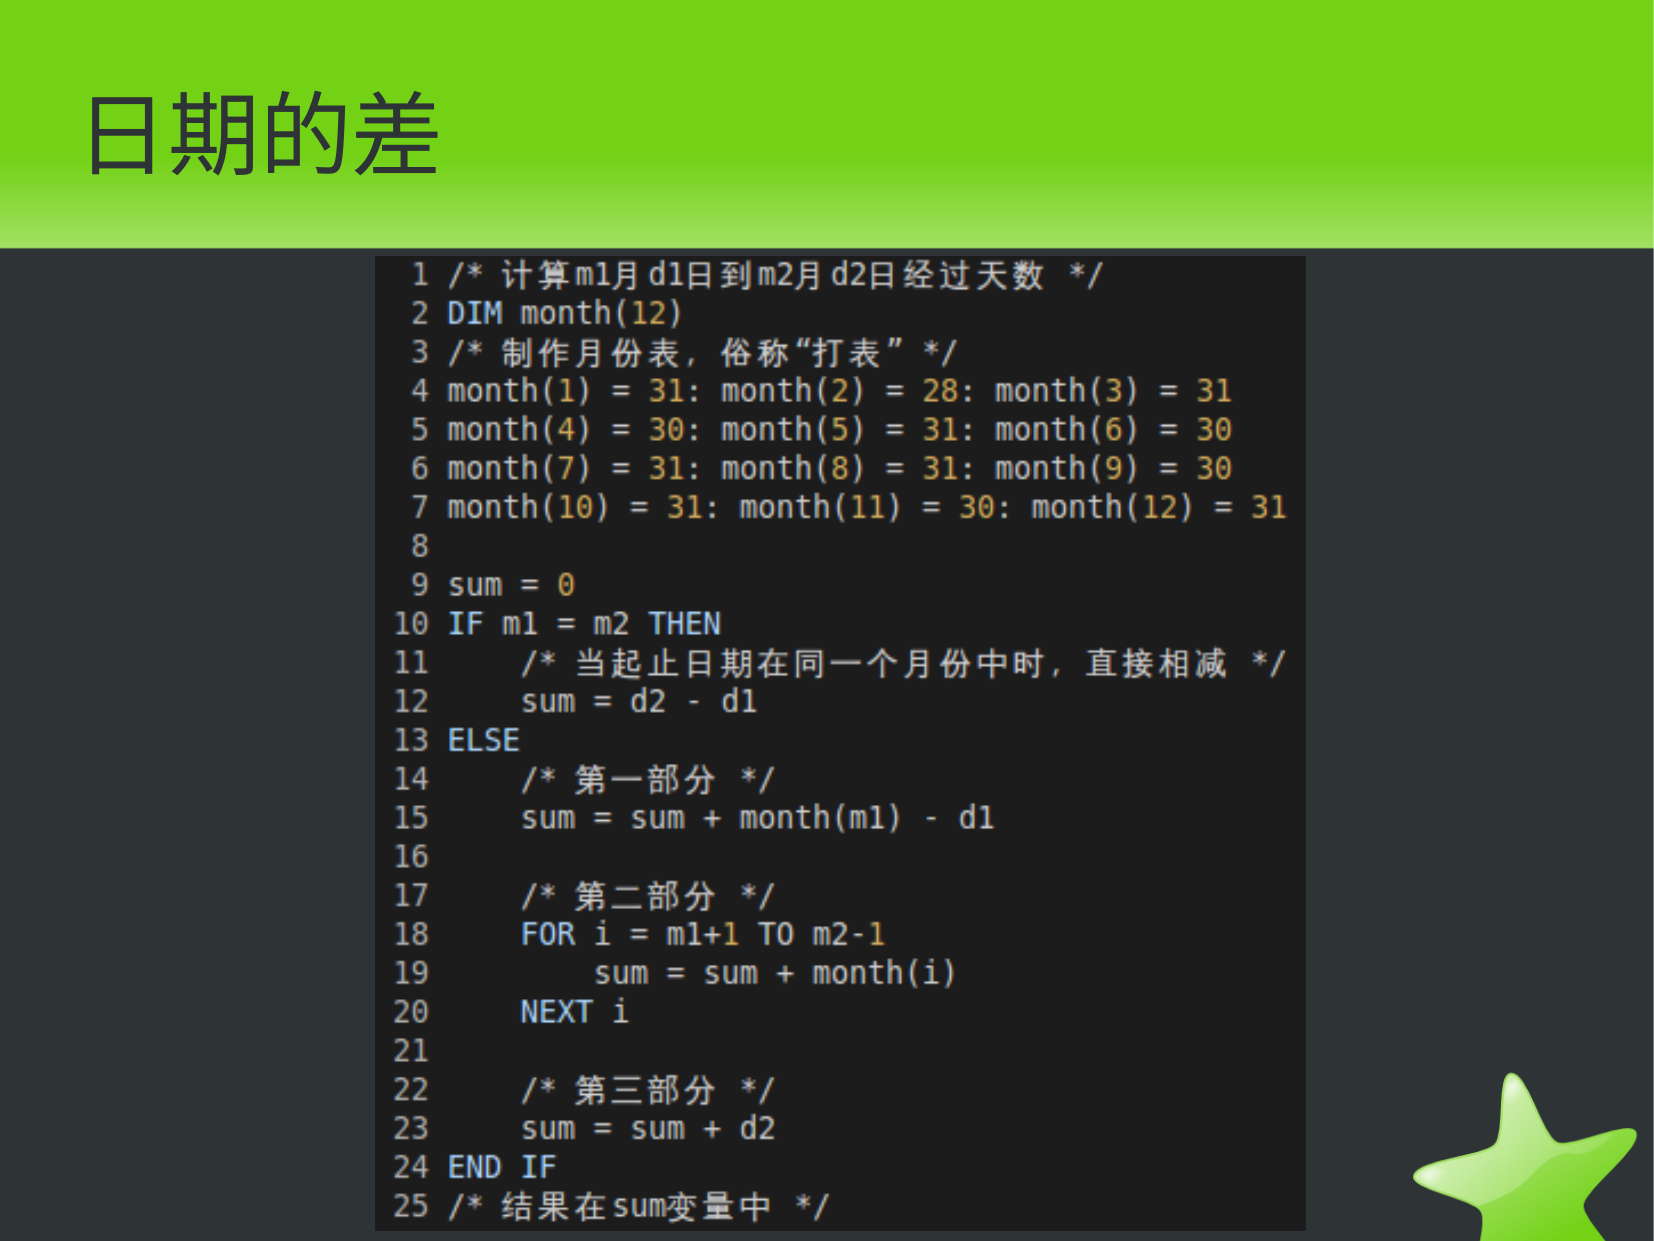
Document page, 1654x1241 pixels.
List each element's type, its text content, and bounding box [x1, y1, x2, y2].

title 日期的差 [76, 29, 1565, 237]
picture [0, 0, 1654, 1241]
